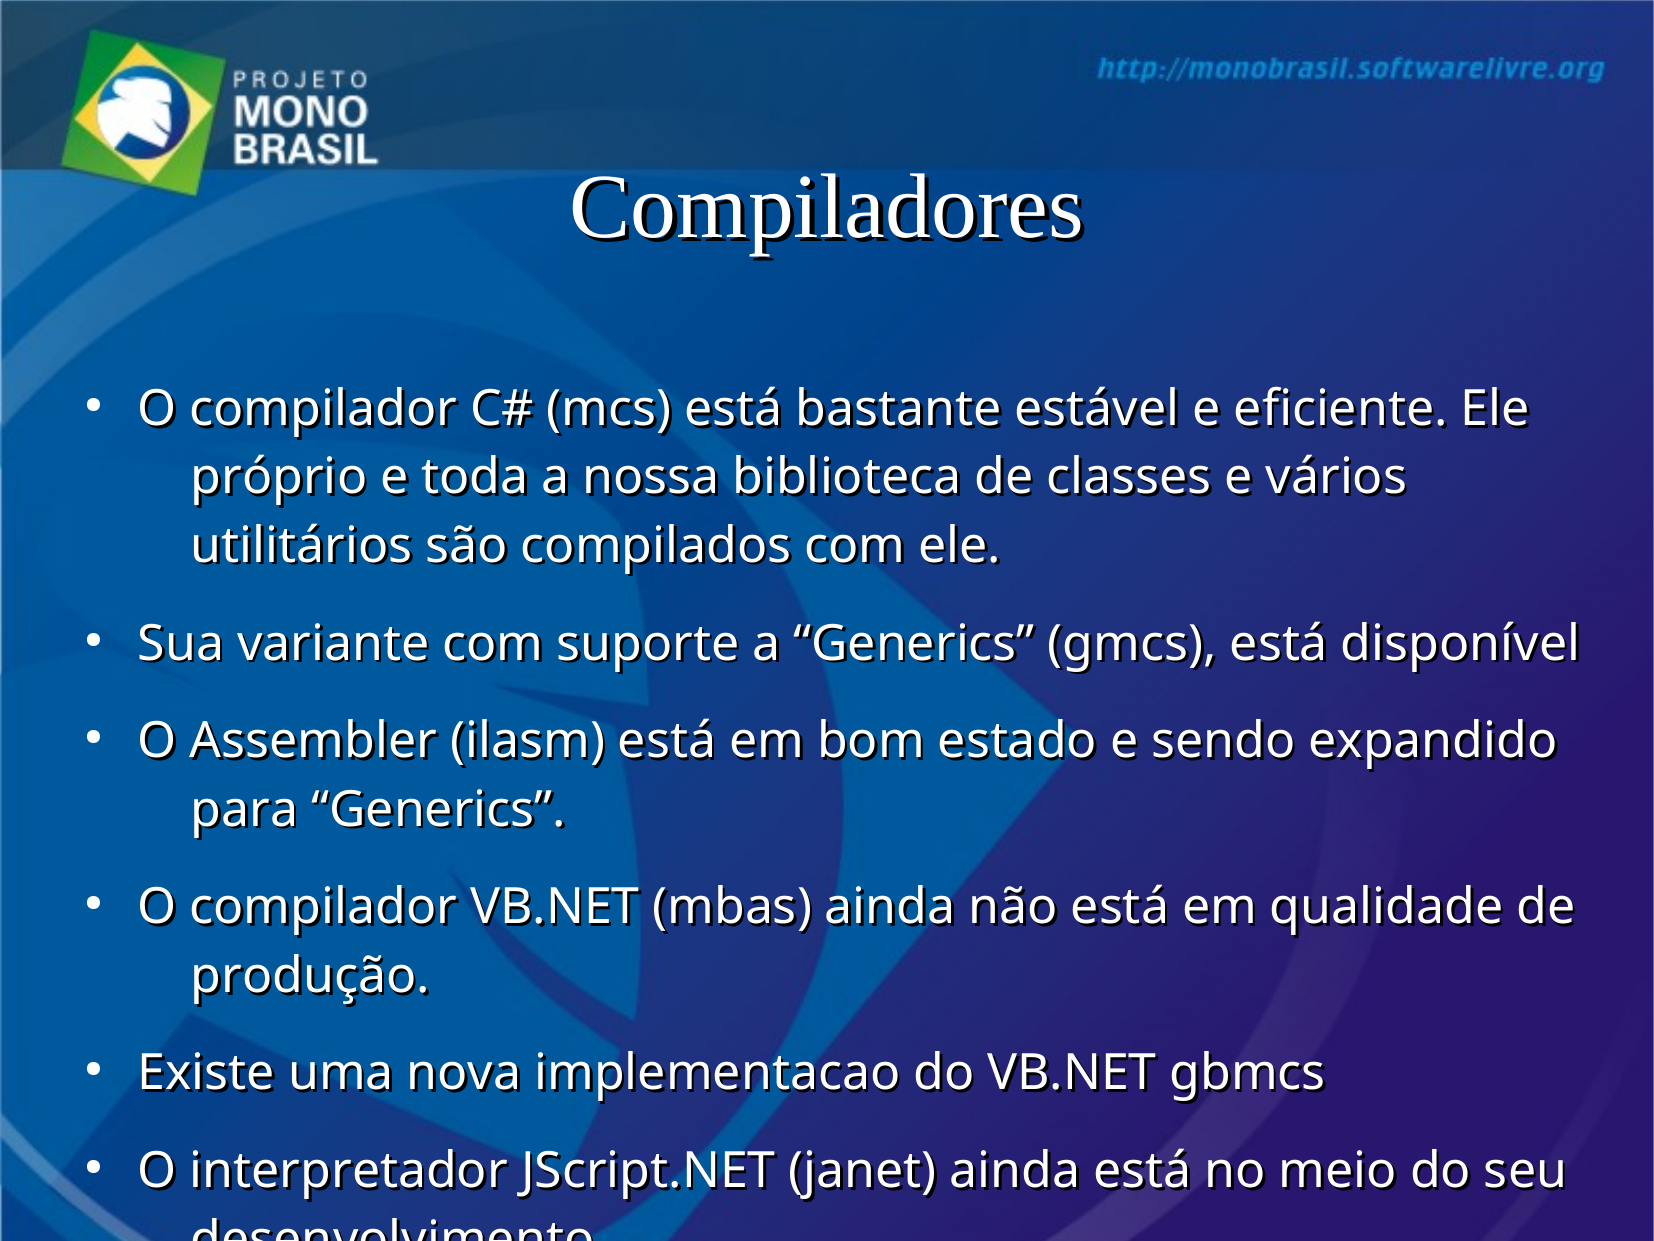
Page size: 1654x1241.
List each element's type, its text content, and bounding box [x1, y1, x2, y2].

picture [0, 0, 1654, 1241]
list O compilador C# (mcs) está bastante estável e eficiente. Ele próprio e toda a nossa biblioteca de classes e vários utilitários são compilados com ele. Sua variante com suporte a “Generics” (gmcs), está disponível O Assembler (ilasm) está em bom estado e sendo expandido para “Generics”. O compilador VB.NET (mbas) ainda não está em qualidade de produção. Existe uma nova implementacao do VB.NET gbmcs O interpretador JScript.NET (janet) ainda está no meio do seu desenvolvimento. IronPython (Implementação de Python para Mono) Ruby Mono (Em estagio Beta) [49, 372, 1630, 1241]
title Compiladores [121, 103, 1534, 311]
